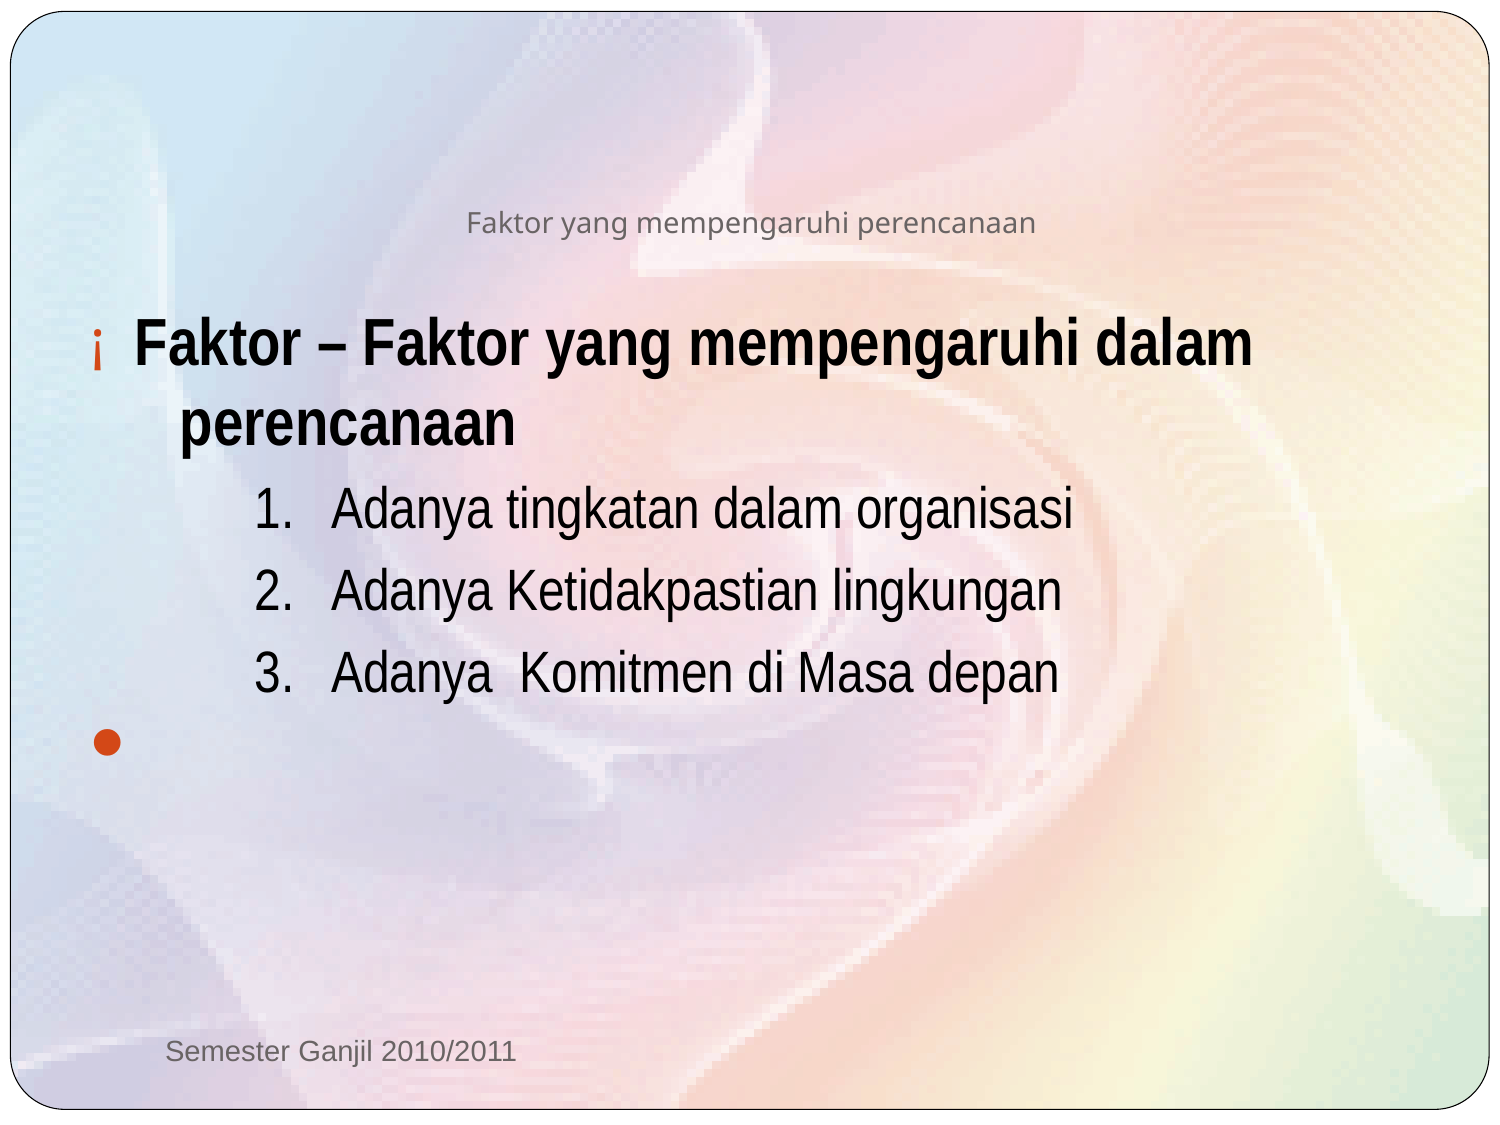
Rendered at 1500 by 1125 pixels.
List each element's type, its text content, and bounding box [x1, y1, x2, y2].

list Faktor – Faktor yang mempengaruhi dalam perencanaan 1. Adanya tingkatan dalam organisasi 2. Adanya Ketidakpastian lingkungan 3. Adanya Komitmen di Masa depan [75, 290, 1353, 1038]
title Faktor yang mempengaruhi perencanaan [76, 66, 1427, 254]
text_box Semester Ganjil 2010/2011 [150, 1038, 801, 1088]
